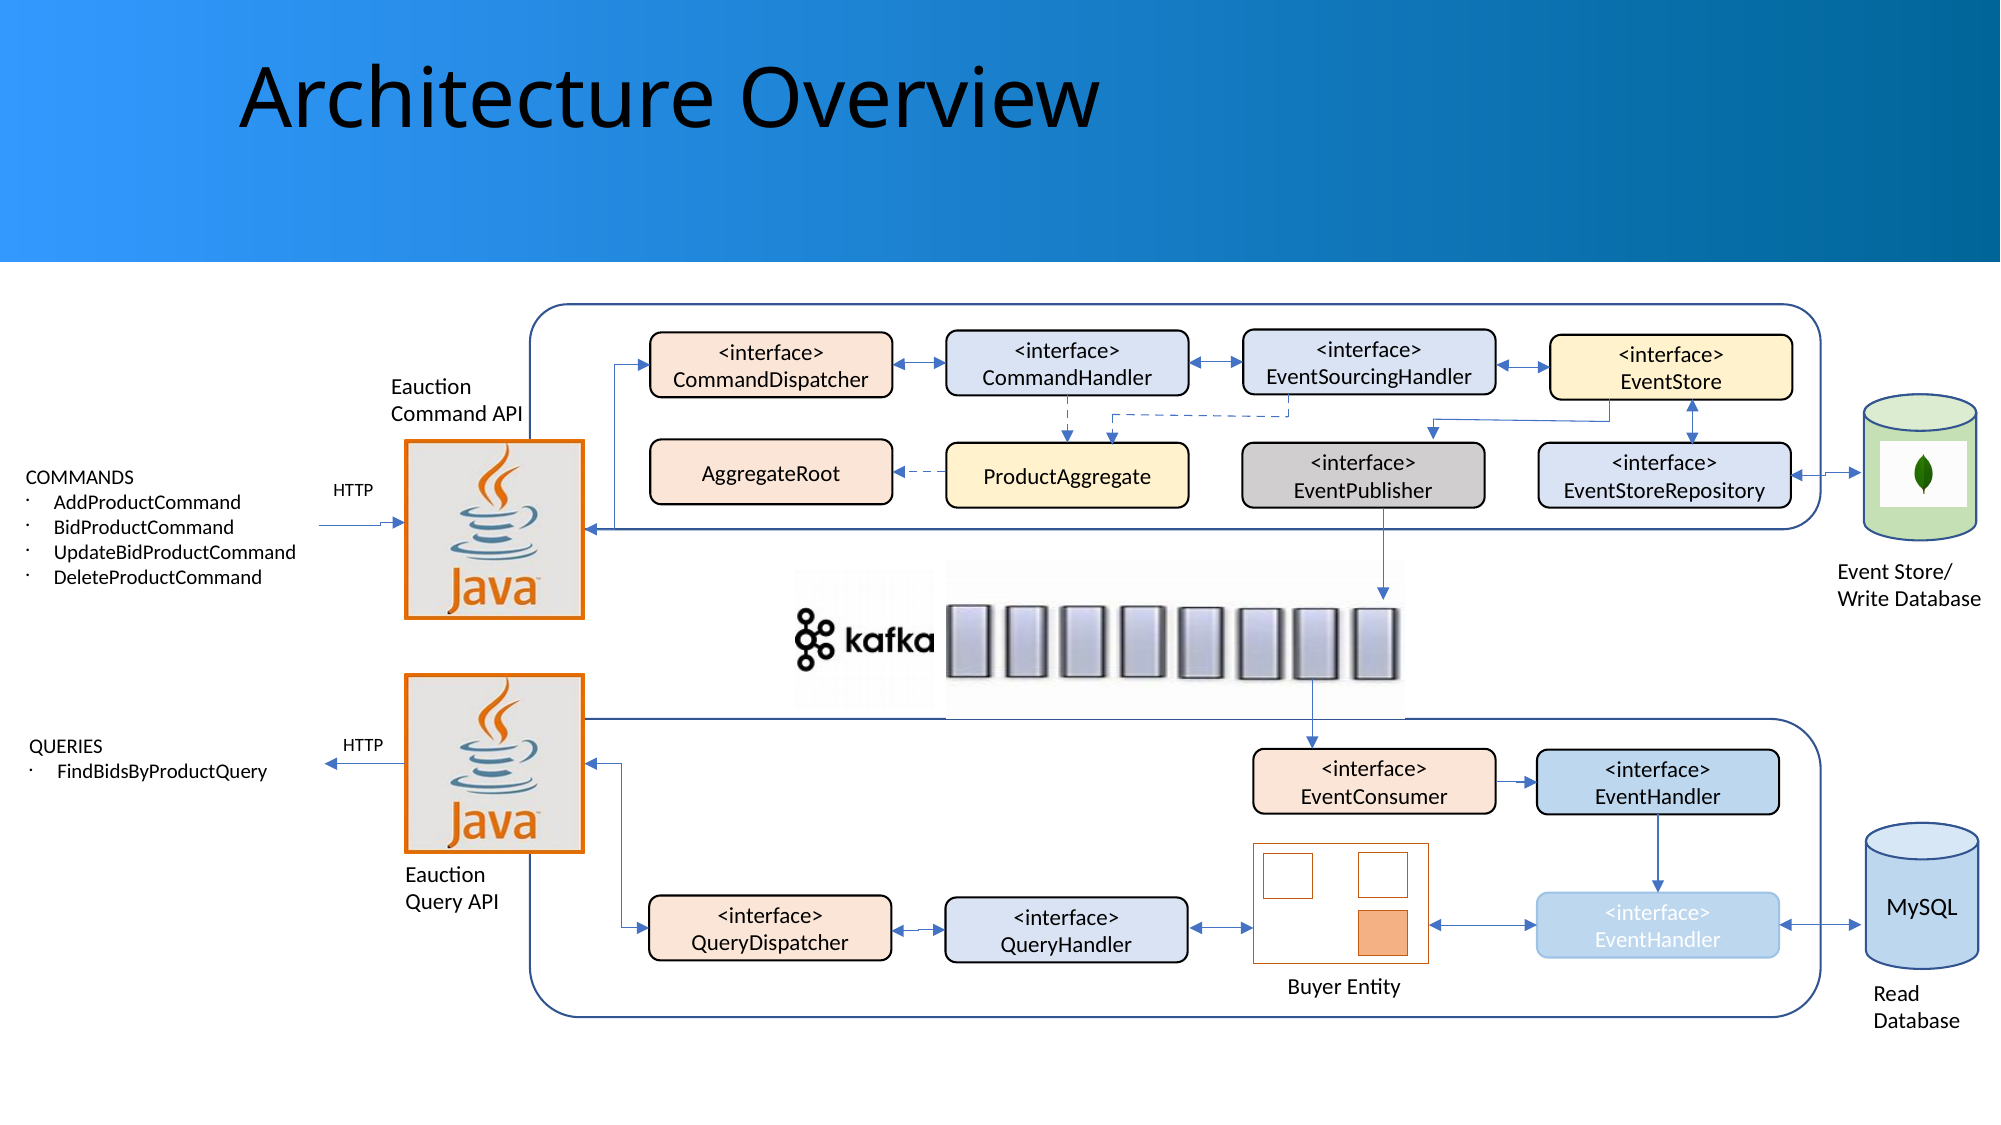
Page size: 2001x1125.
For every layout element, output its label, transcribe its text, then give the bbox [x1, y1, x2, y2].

picture [404, 439, 585, 620]
text_box AggregateRoot [650, 439, 893, 505]
text_box QUERIES FindBidsByProductQuery [14, 725, 296, 790]
text_box <interface> EventSourcingHandler [1243, 329, 1496, 395]
text_box [0, 0, 2000, 1125]
text_box <interface> EventConsumer [1253, 748, 1496, 814]
picture [795, 570, 934, 709]
title Architecture Overview [225, 48, 1849, 218]
text_box <interface> EventHandler [1536, 749, 1780, 815]
picture [404, 673, 585, 854]
text_box MySQL [1865, 842, 1979, 969]
text_box COMMANDS AddProductCommand BidProductCommand UpdateBidProductCommand DeleteProductCommand [11, 456, 319, 596]
text_box HTTP [328, 725, 403, 763]
text_box <interface> QueryDispatcher [649, 895, 892, 961]
text_box <interface> CommandDispatcher [650, 332, 893, 398]
text_box Buyer Entity [1272, 963, 1445, 1007]
text_box Eauction Command API [376, 363, 539, 434]
text_box Read Database [1858, 971, 2000, 1042]
text_box <interface> QueryHandler [945, 897, 1188, 963]
text_box Eauction Query API [390, 852, 516, 923]
text_box HTTP [318, 470, 393, 508]
text_box <interface> EventPublisher [1242, 442, 1485, 508]
text_box <interface> CommandHandler [946, 330, 1189, 396]
text_box <interface> EventHandler [1536, 892, 1780, 958]
text_box <interface> EventStoreRepository [1538, 442, 1791, 508]
picture [946, 559, 1405, 719]
text_box Event Store/ Write Database [1822, 548, 2000, 619]
picture [1880, 441, 1967, 507]
text_box ProductAggregate [946, 442, 1189, 508]
text_box <interface> EventStore [1550, 334, 1793, 400]
